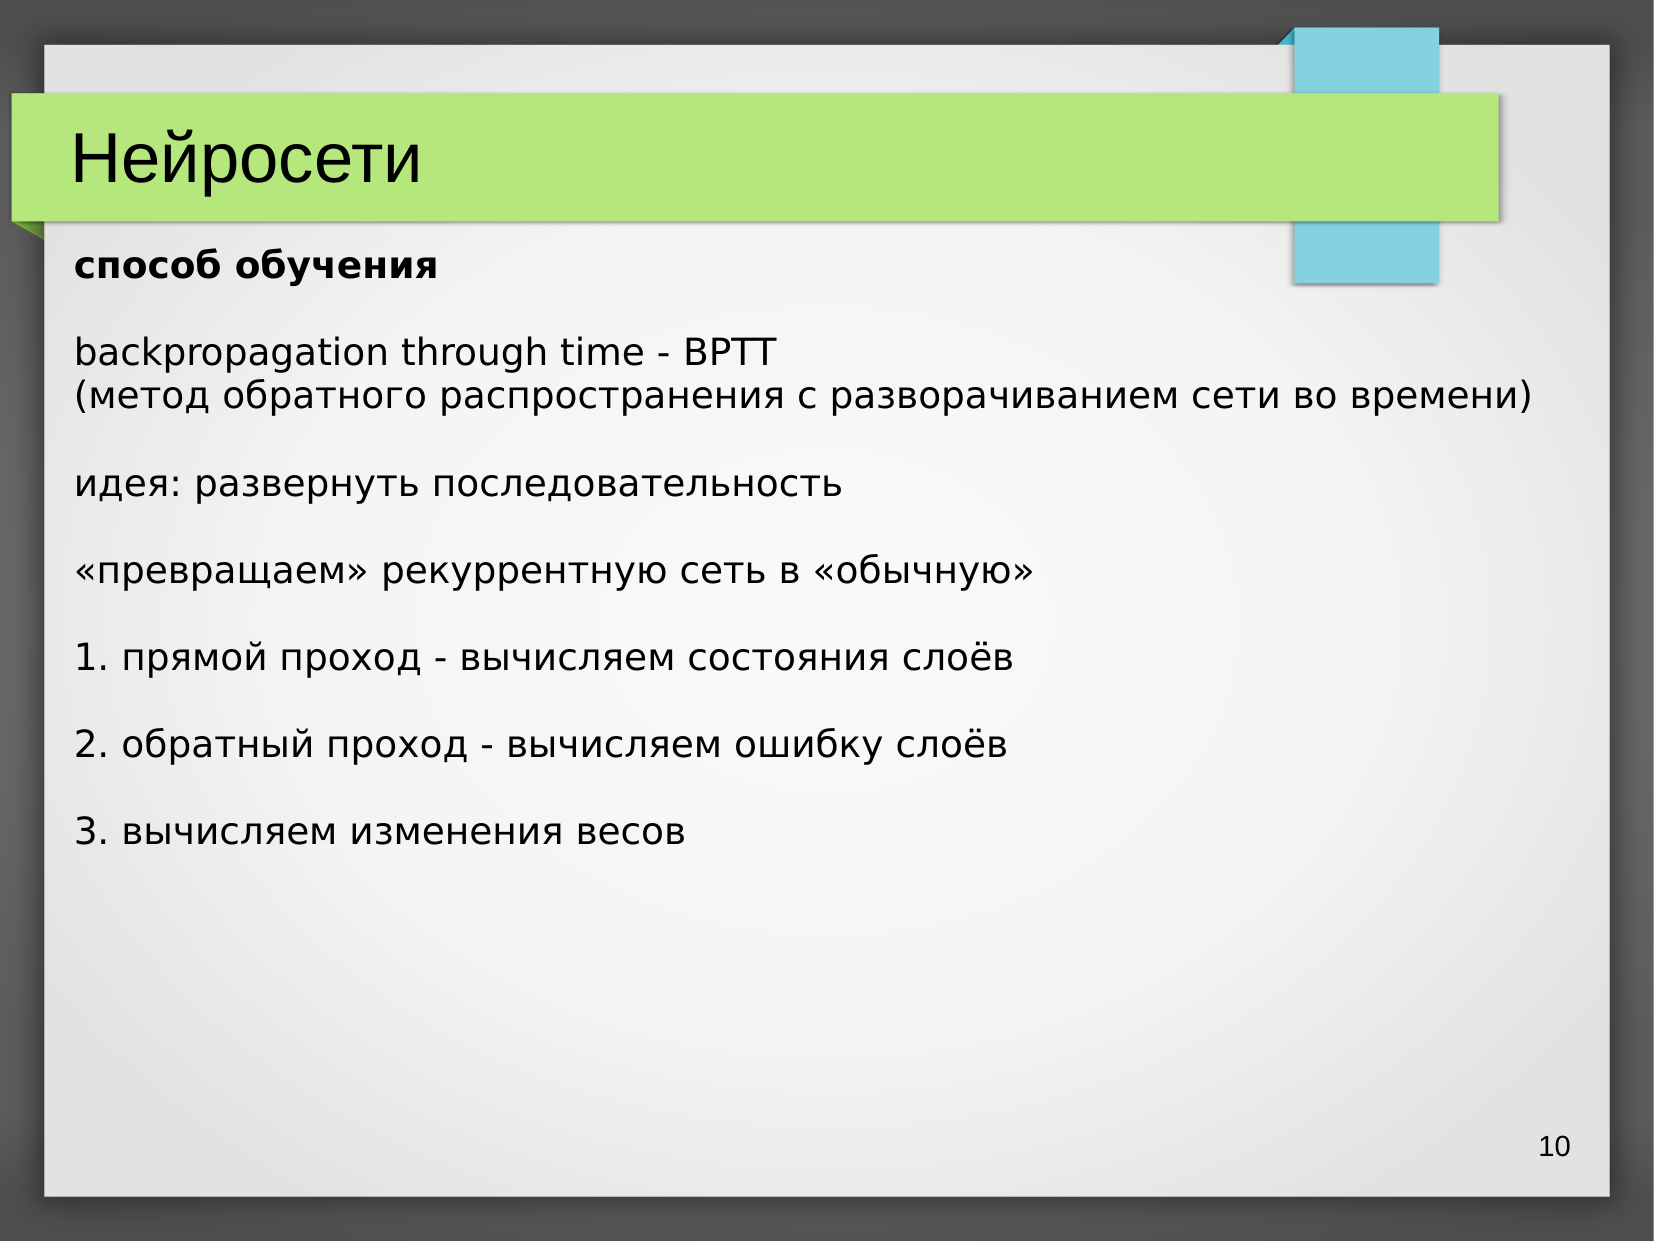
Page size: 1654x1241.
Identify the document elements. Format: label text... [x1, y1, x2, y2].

title Нейросети [70, 118, 1205, 199]
text_box способ обучения backpropagation through time - BPTT (метод обратного распространения с разворачиванием сети во времени) идея: развернуть последовательность «превращаем» рекуррентную сеть в «обычную» 1. прямой проход - вычисляем состояния слоёв 2. обратный проход - вычисляем ошибку слоёв 3. вычисляем изменения весов [59, 236, 1595, 948]
picture [0, 0, 1654, 1241]
